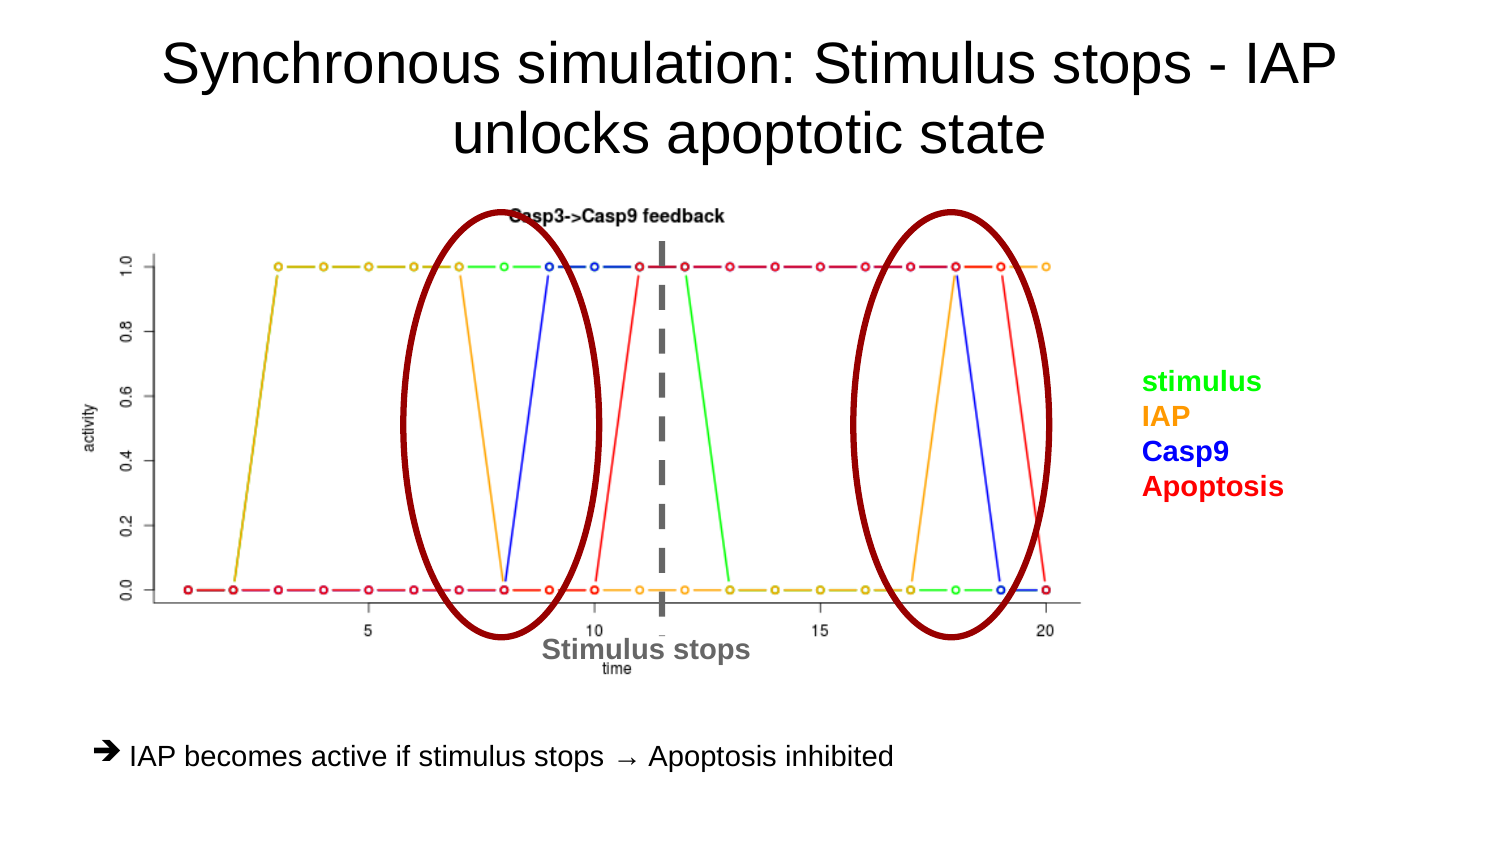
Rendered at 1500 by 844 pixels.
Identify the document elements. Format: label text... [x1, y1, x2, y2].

text_box IAP becomes active if stimulus stops → Apoptosis inhibited [39, 722, 1449, 796]
text_box Stimulus stops [526, 615, 794, 689]
text_box stimulus IAP Casp9 Apoptosis [1126, 347, 1384, 564]
picture [77, 177, 1120, 699]
title Synchronous simulation: Stimulus stops - IAP unlocks apoptotic state [51, 10, 1449, 105]
